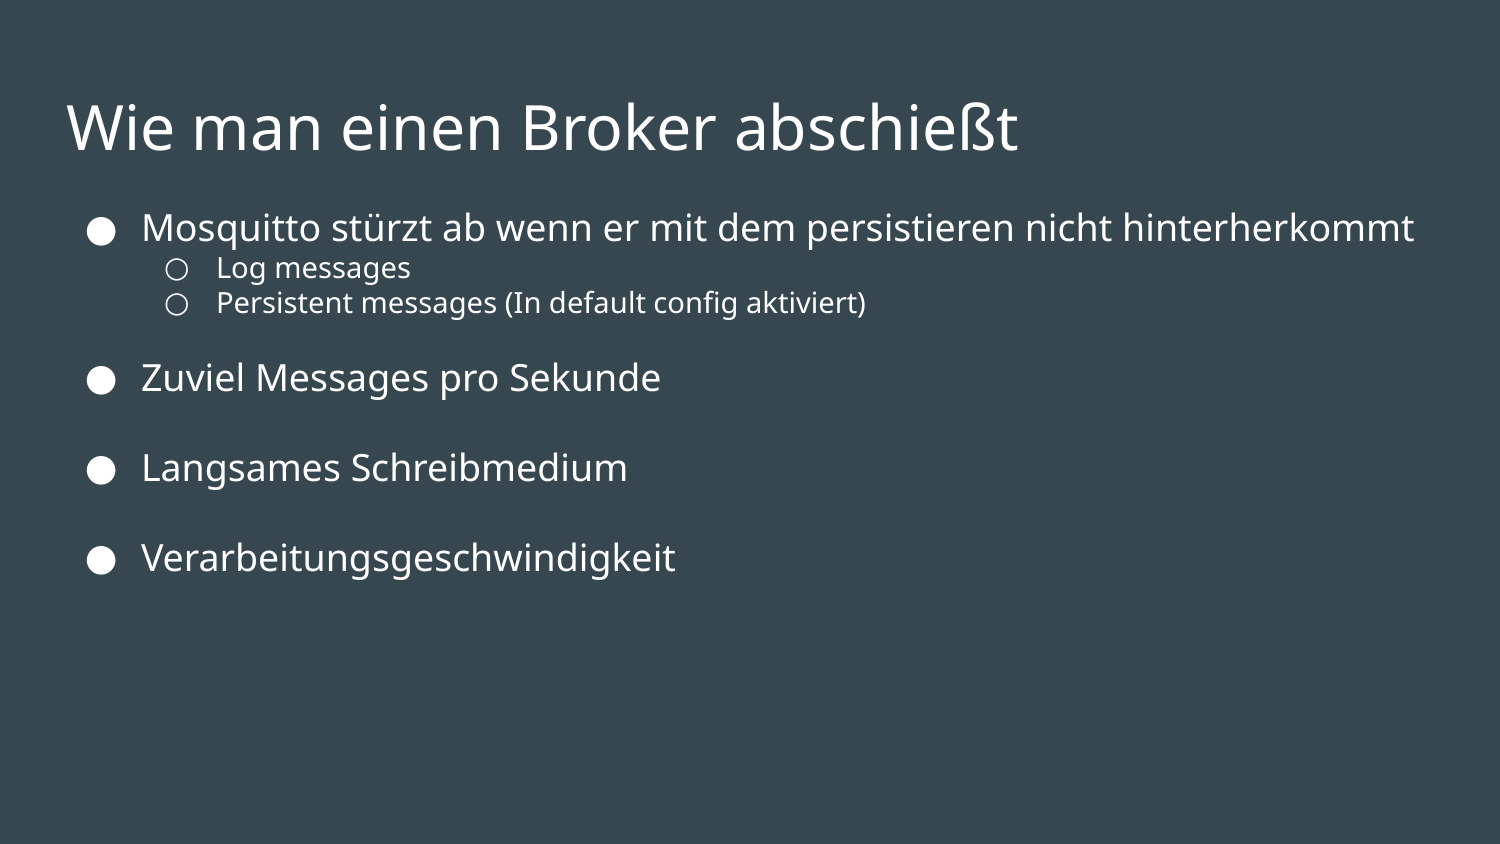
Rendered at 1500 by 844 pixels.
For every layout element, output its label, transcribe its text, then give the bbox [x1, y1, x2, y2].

list Mosquitto stürzt ab wenn er mit dem persistieren nicht hinterherkommt Log messages Persistent messages (In default config aktiviert) Zuviel Messages pro Sekunde Langsames Schreibmedium Verarbeitungsgeschwindigkeit [51, 189, 1449, 750]
title Wie man einen Broker abschießt [51, 72, 1449, 167]
